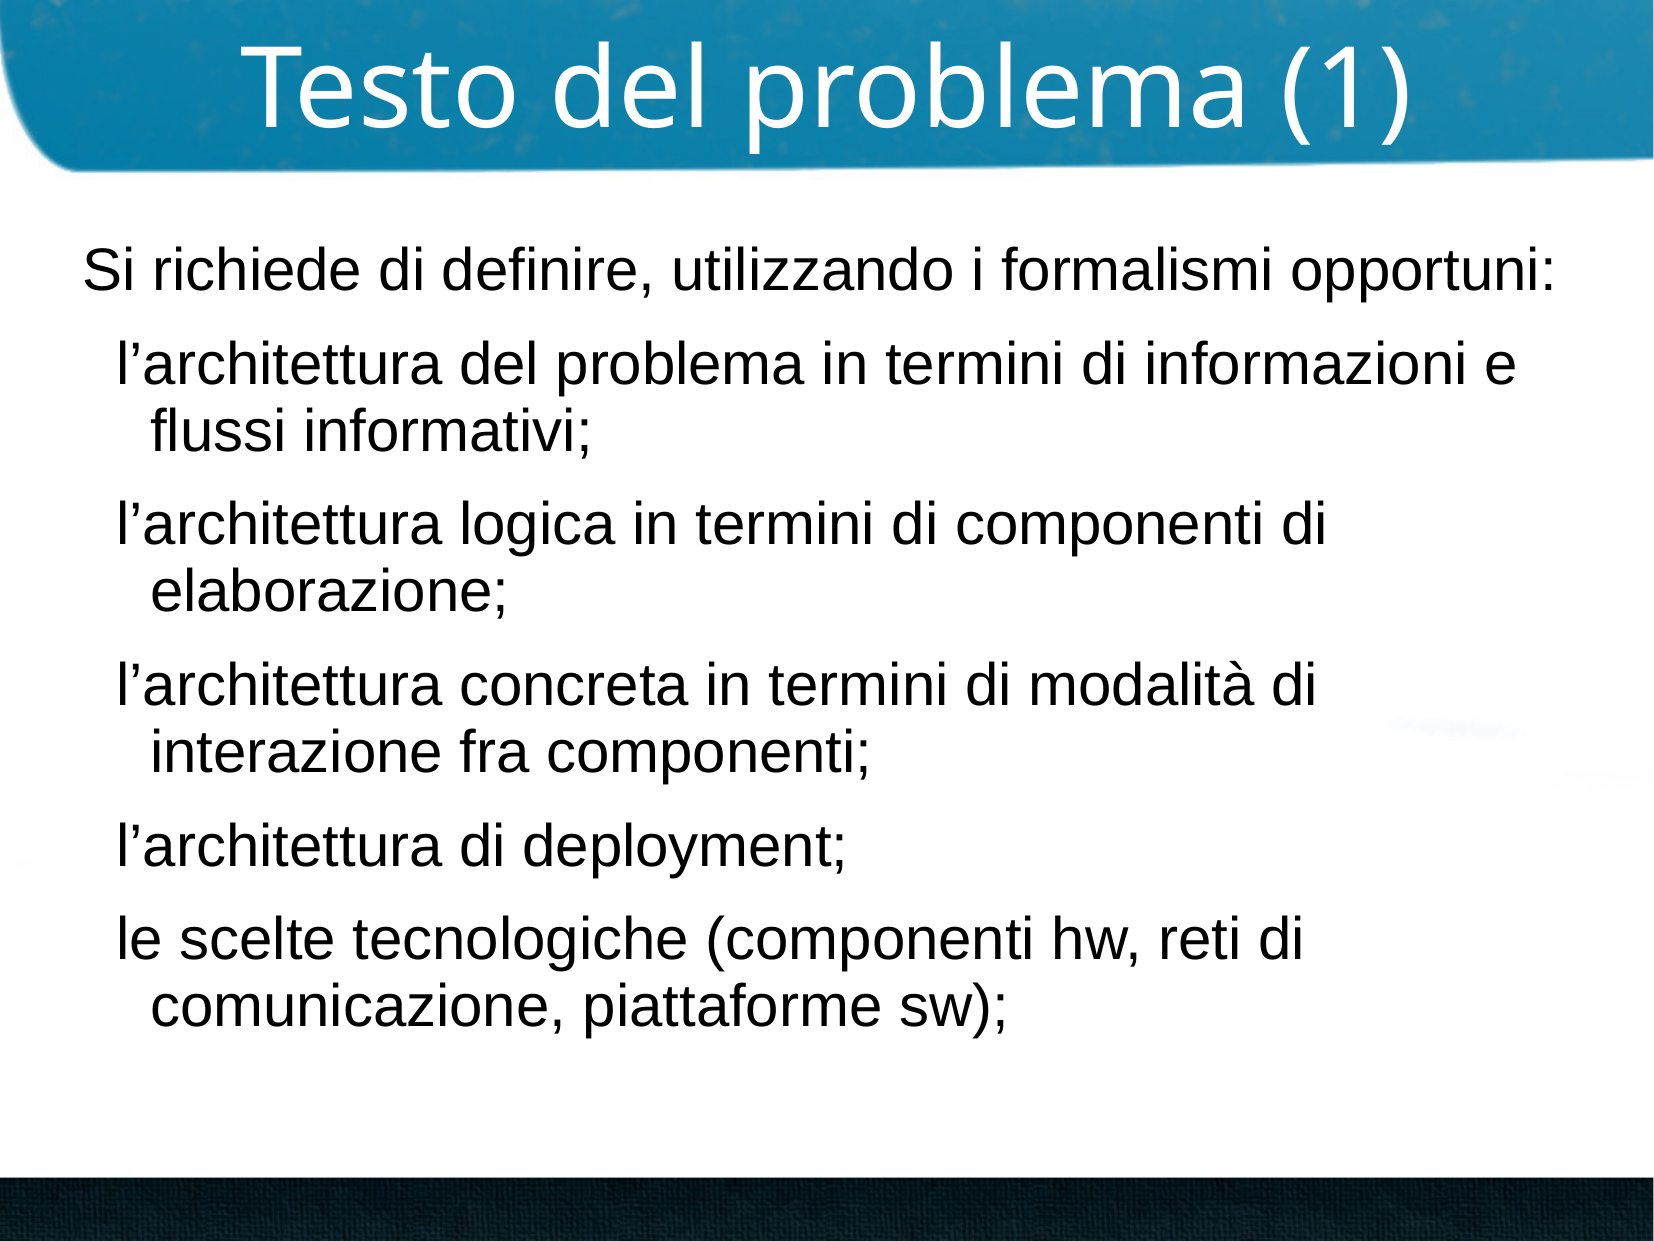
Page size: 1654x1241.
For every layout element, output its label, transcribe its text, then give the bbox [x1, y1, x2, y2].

title Testo del problema (1) [0, 3, 1654, 166]
picture [0, 166, 1654, 1241]
list Si richiede di definire, utilizzando i formalismi opportuni: l’architettura del problema in termini di informazioni e flussi informativi; l’architettura logica in termini di componenti di elaborazione; l’architettura concreta in termini di modalità di interazione fra componenti; l’architettura di deployment; le scelte tecnologiche (componenti hw, reti di comunicazione, piattaforme sw); [82, 236, 1571, 1111]
